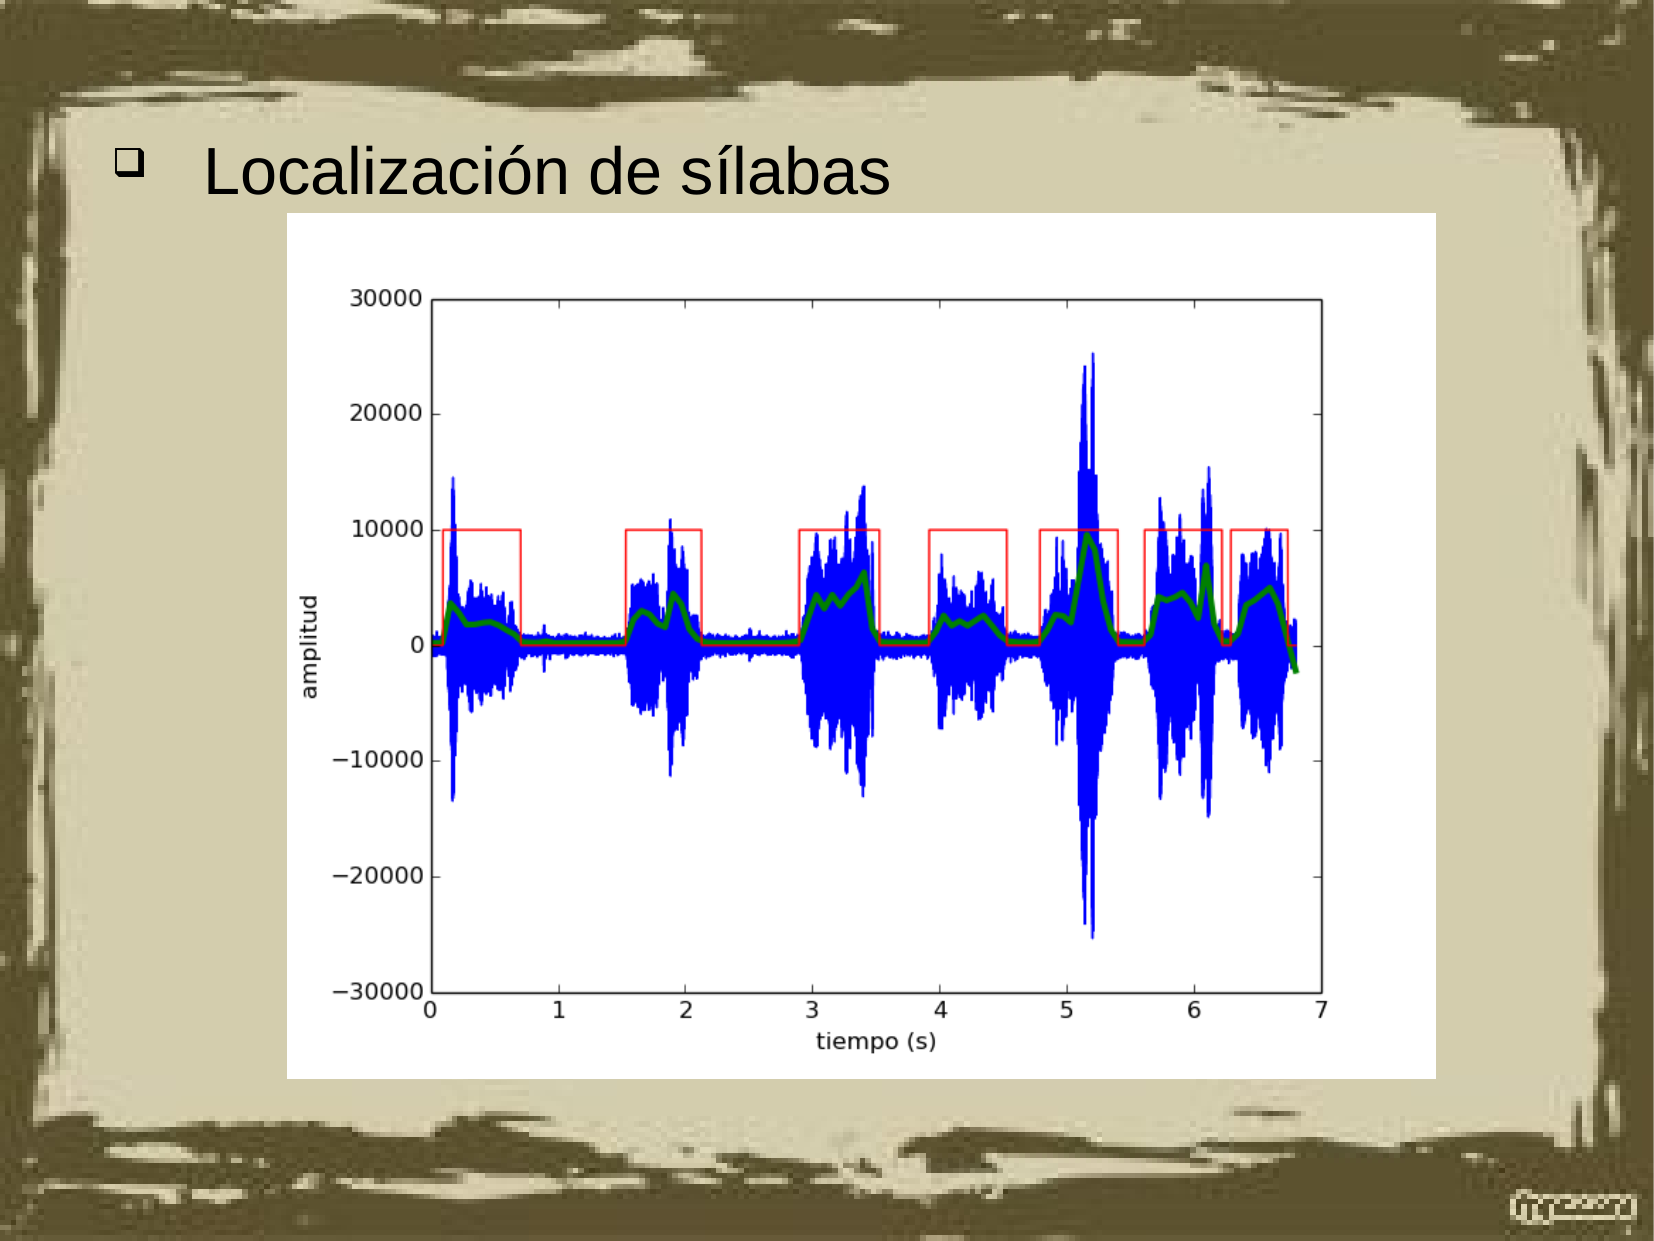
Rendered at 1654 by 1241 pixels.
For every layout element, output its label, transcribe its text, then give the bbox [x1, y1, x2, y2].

picture [0, 0, 1654, 1241]
text_box Localización de sílabas [111, 127, 1601, 848]
